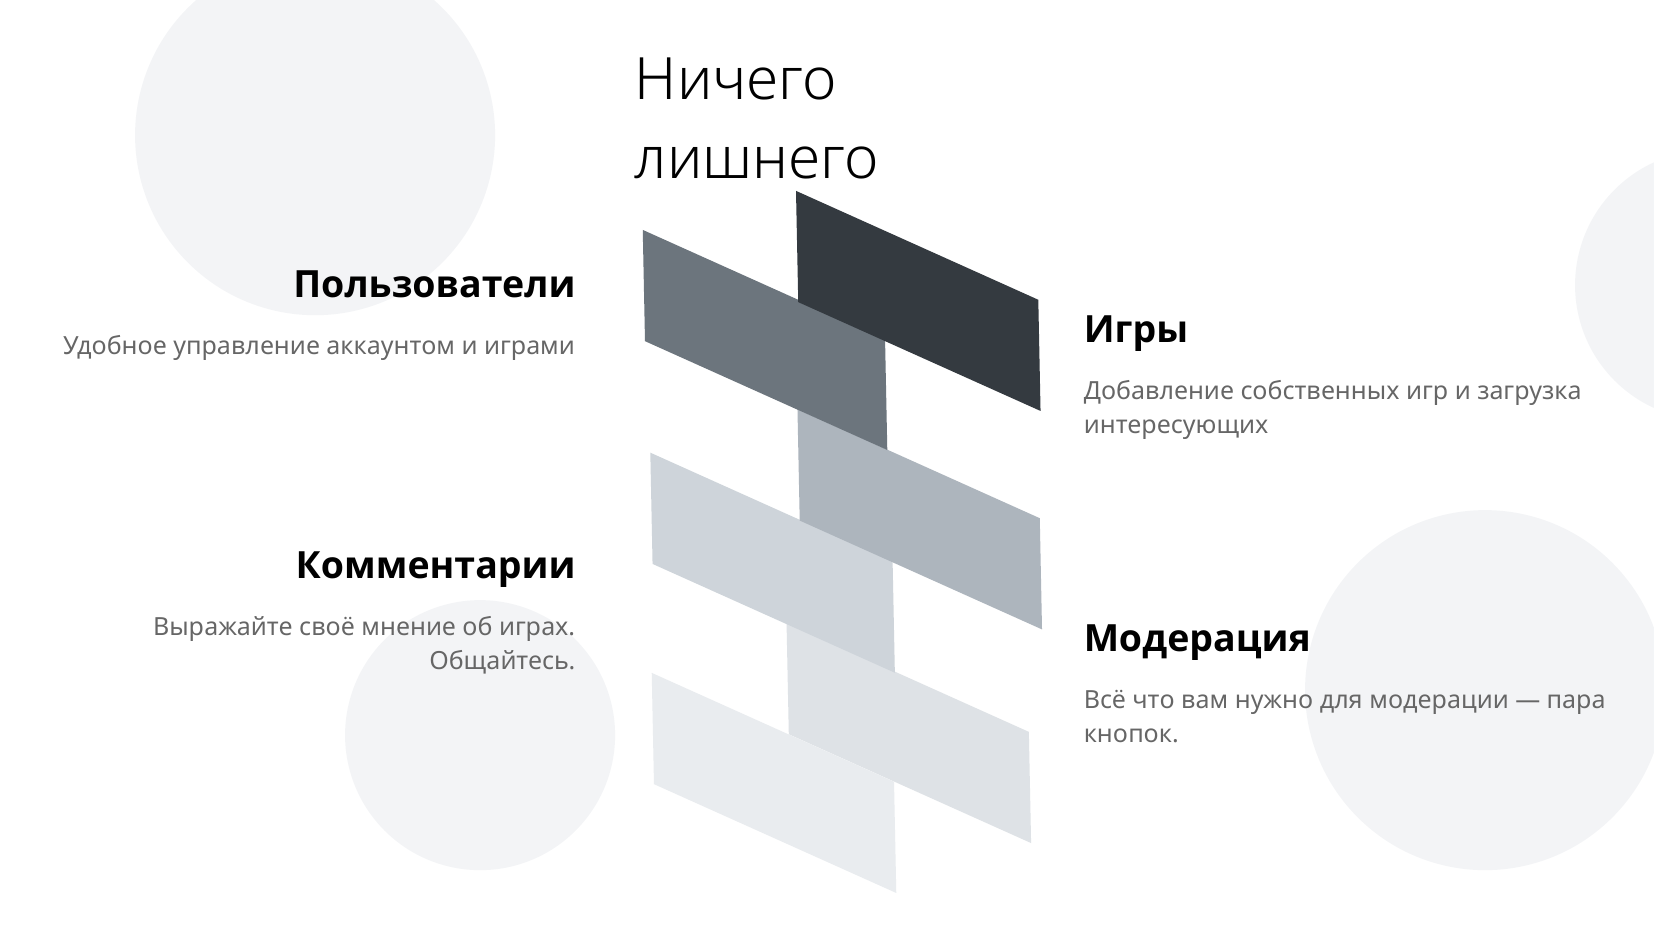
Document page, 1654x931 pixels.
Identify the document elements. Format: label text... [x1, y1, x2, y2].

text_box Пользователи [260, 250, 591, 316]
text_box Всё что вам нужно для модерации — пара кнопок. [1069, 674, 1625, 798]
text_box Добавление собственных игр и загрузка интересующих [1069, 365, 1625, 489]
text_box Удобное управление аккаунтом и играми [35, 320, 591, 443]
text_box Комментарии [224, 531, 591, 649]
text_box Модерация [1069, 604, 1400, 671]
text_box Выражайте своё мнение об играх. Общайтесь. [35, 601, 591, 776]
text_box Ничего лишнего [620, 29, 1093, 178]
text_box Игры [1069, 295, 1400, 362]
